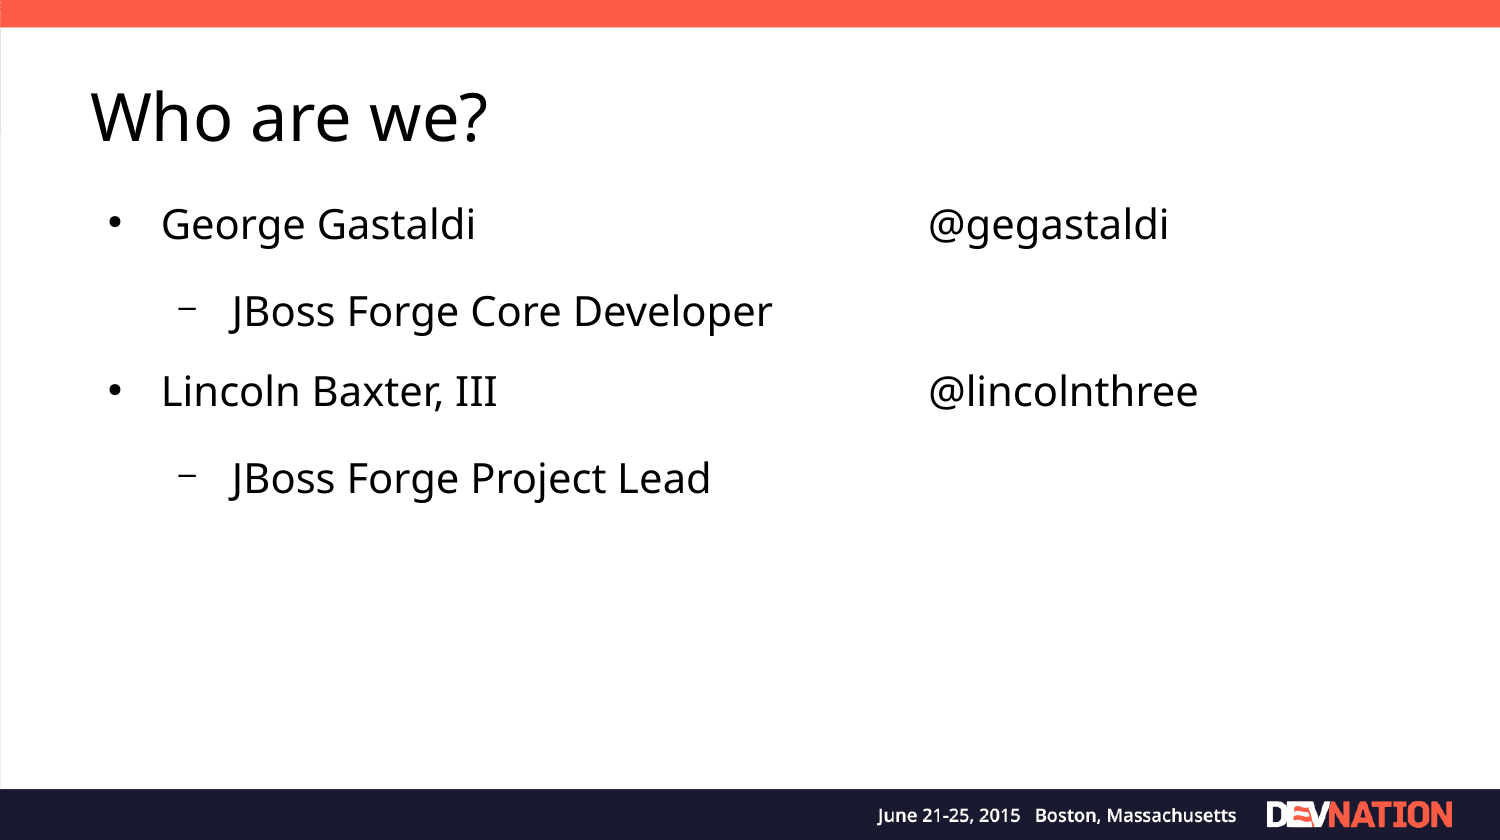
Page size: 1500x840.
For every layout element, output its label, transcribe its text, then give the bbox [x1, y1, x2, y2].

picture [0, 0, 1500, 840]
title Who are we? [90, 44, 1440, 186]
list George Gastaldi @gegastaldi JBoss Forge Core Developer Lincoln Baxter, III @lincolnthree JBoss Forge Project Lead [90, 194, 1441, 683]
